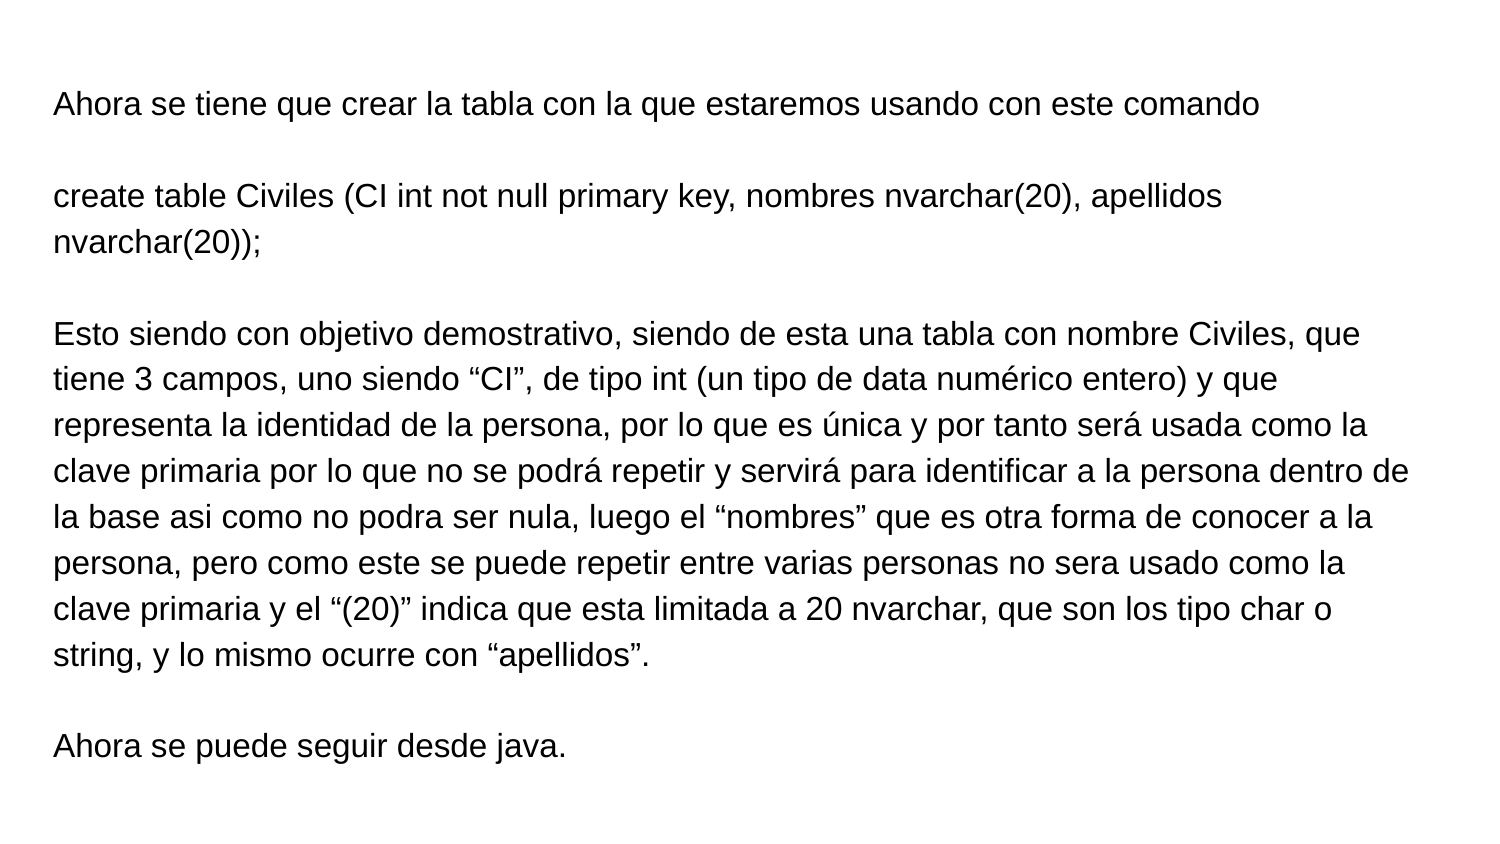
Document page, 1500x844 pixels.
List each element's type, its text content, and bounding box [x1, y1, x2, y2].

text_box Ahora se tiene que crear la tabla con la que estaremos usando con este comando create table Civiles (CI int not null primary key, nombres nvarchar(20), apellidos nvarchar(20)); Esto siendo con objetivo demostrativo, siendo de esta una tabla con nombre Civiles, que tiene 3 campos, uno siendo “CI”, de tipo int (un tipo de data numérico entero) y que representa la identidad de la persona, por lo que es única y por tanto será usada como la clave primaria por lo que no se podrá repetir y servirá para identificar a la persona dentro de la base asi como no podra ser nula, luego el “nombres” que es otra forma de conocer a la persona, pero como este se puede repetir entre varias personas no sera usado como la clave primaria y el “(20)” indica que esta limitada a 20 nvarchar, que son los tipo char o string, y lo mismo ocurre con “apellidos”. Ahora se puede seguir desde java. [38, 61, 1435, 780]
